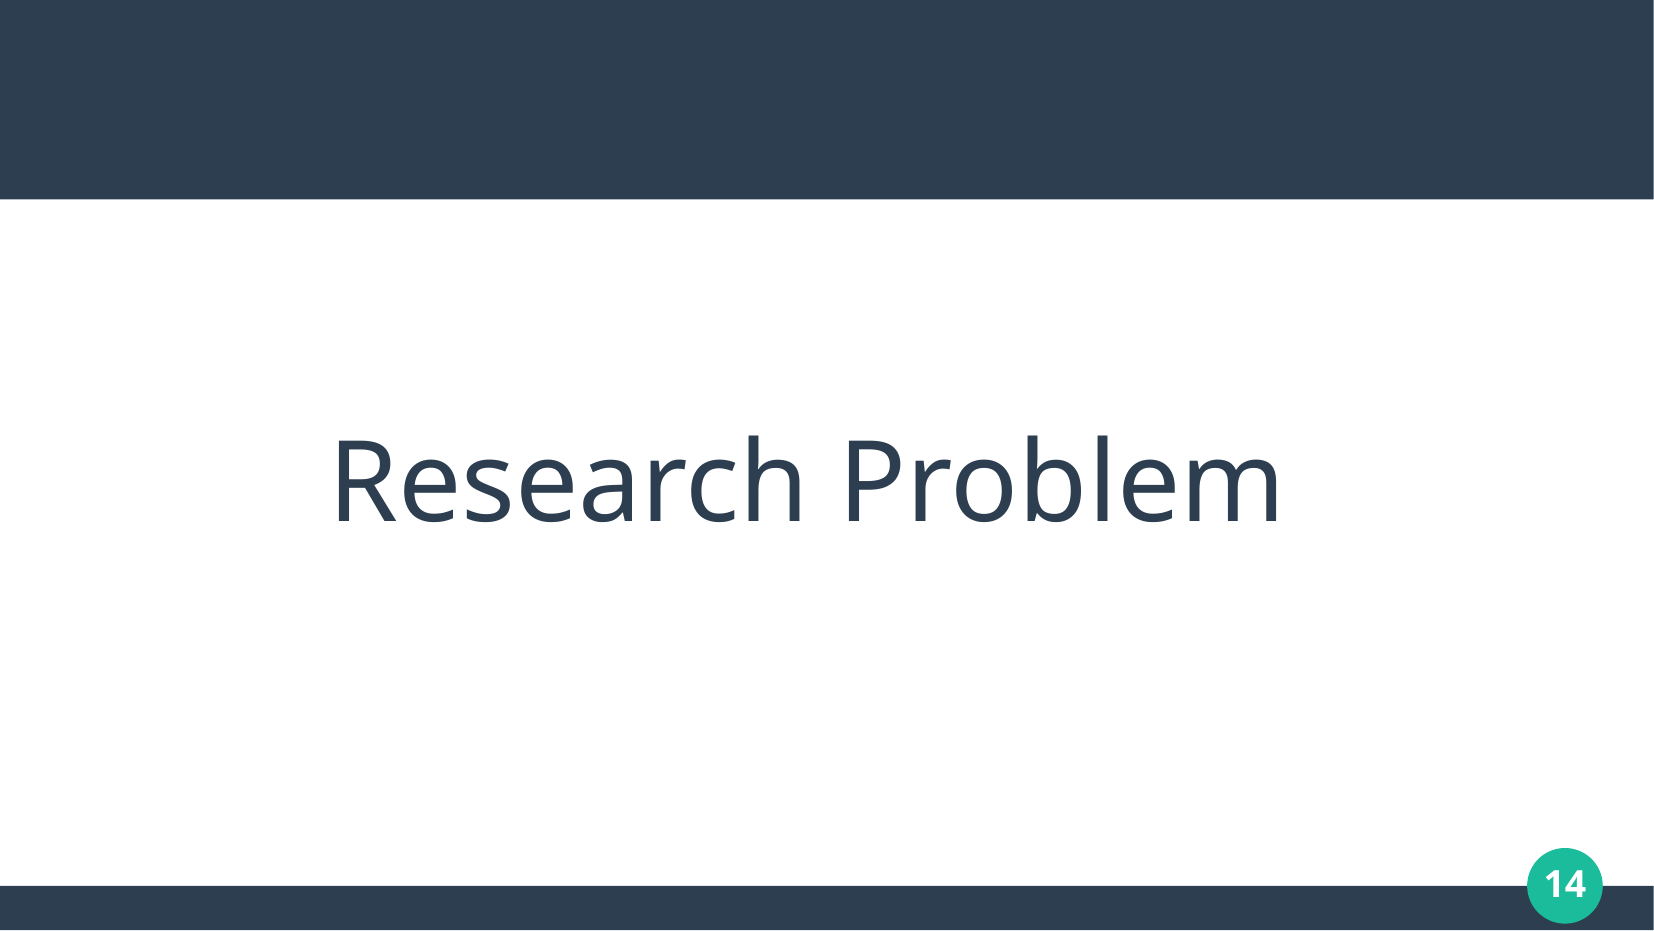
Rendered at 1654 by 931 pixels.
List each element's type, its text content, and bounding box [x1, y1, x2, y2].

subtitle Research Problem [39, 203, 1576, 751]
